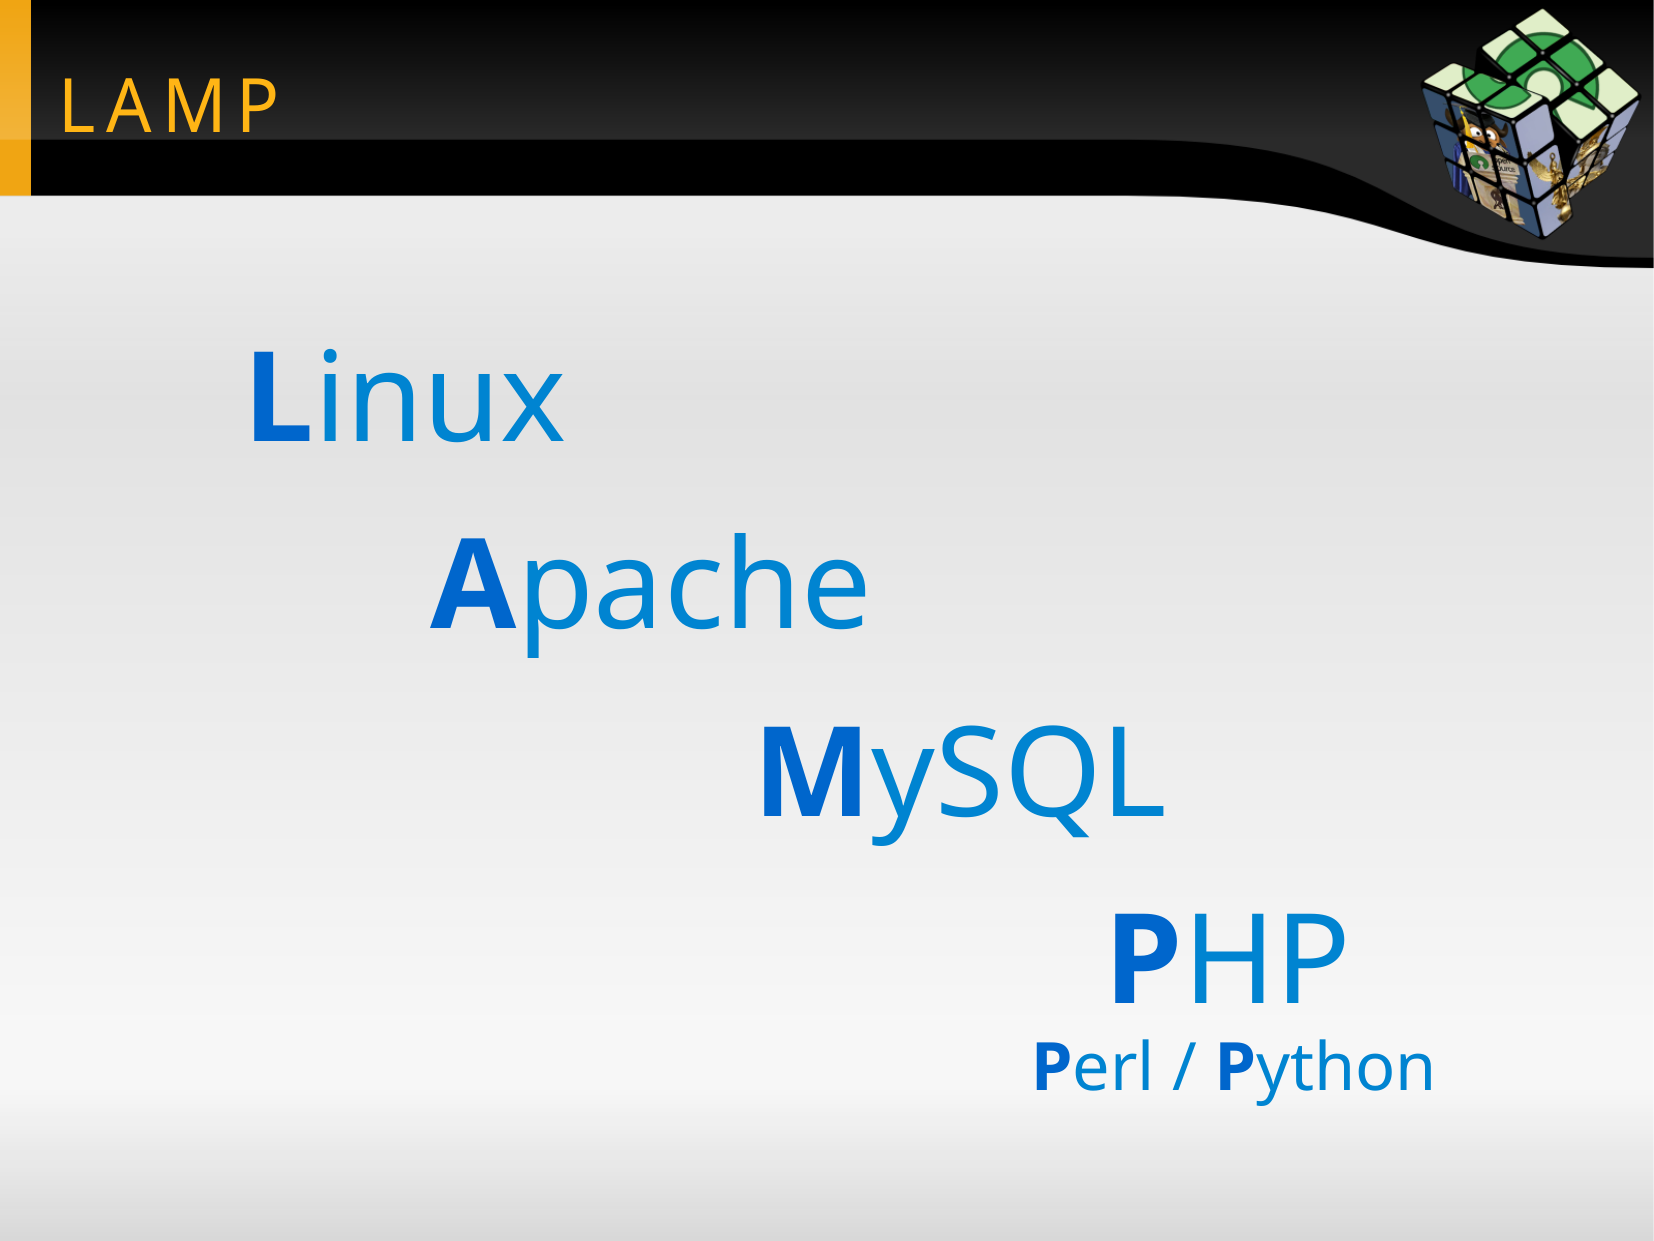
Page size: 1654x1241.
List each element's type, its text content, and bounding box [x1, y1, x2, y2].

text_box PHP [1090, 862, 1365, 1011]
title LAMP [59, 29, 1270, 178]
text_box Linux [228, 300, 568, 456]
text_box Apache [416, 487, 875, 643]
text_box Perl / Python [1015, 1011, 1446, 1102]
text_box MySQL [738, 675, 1172, 831]
picture [0, 0, 1654, 1241]
